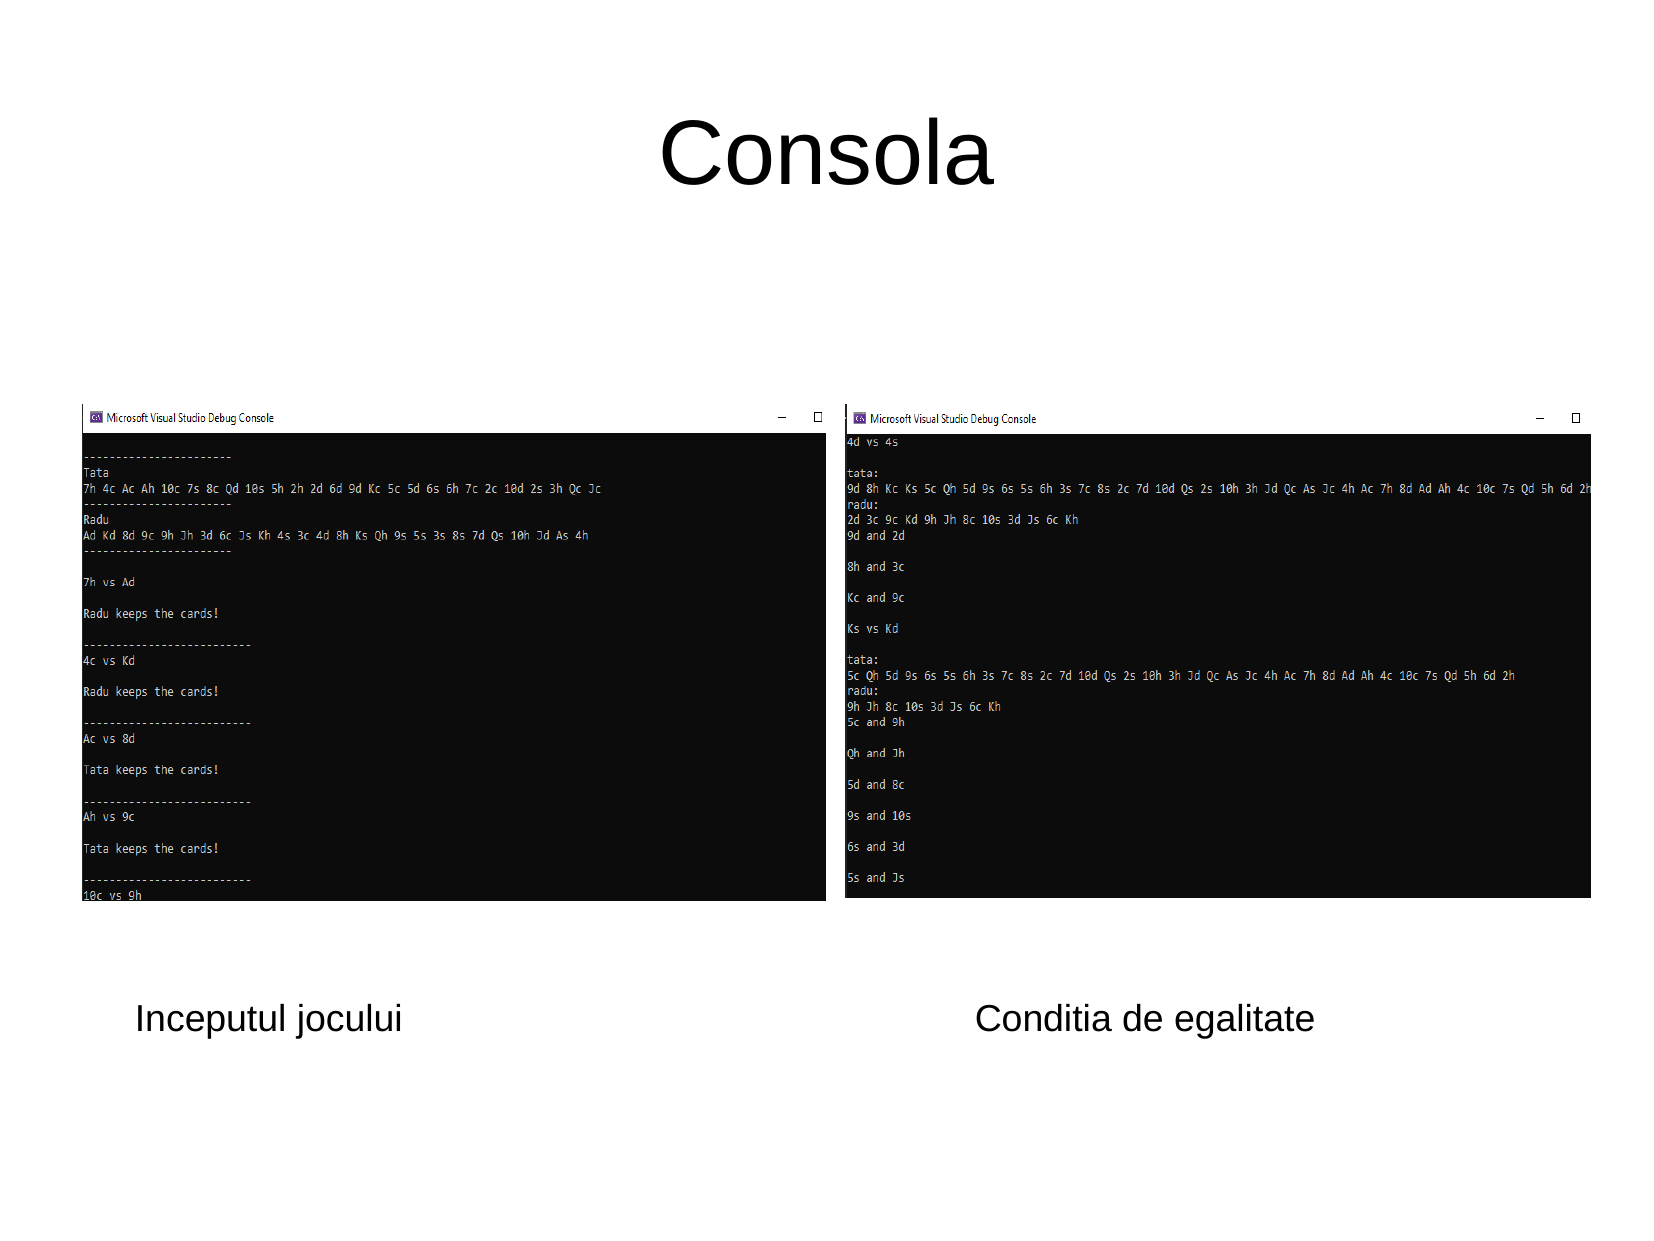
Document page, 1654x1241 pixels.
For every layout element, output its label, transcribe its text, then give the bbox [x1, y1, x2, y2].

text_box Conditia de egalitate [960, 990, 1336, 1047]
picture [82, 404, 826, 901]
title Consola [82, 49, 1571, 257]
text_box Inceputul jocului [120, 990, 421, 1047]
picture [845, 404, 1591, 898]
